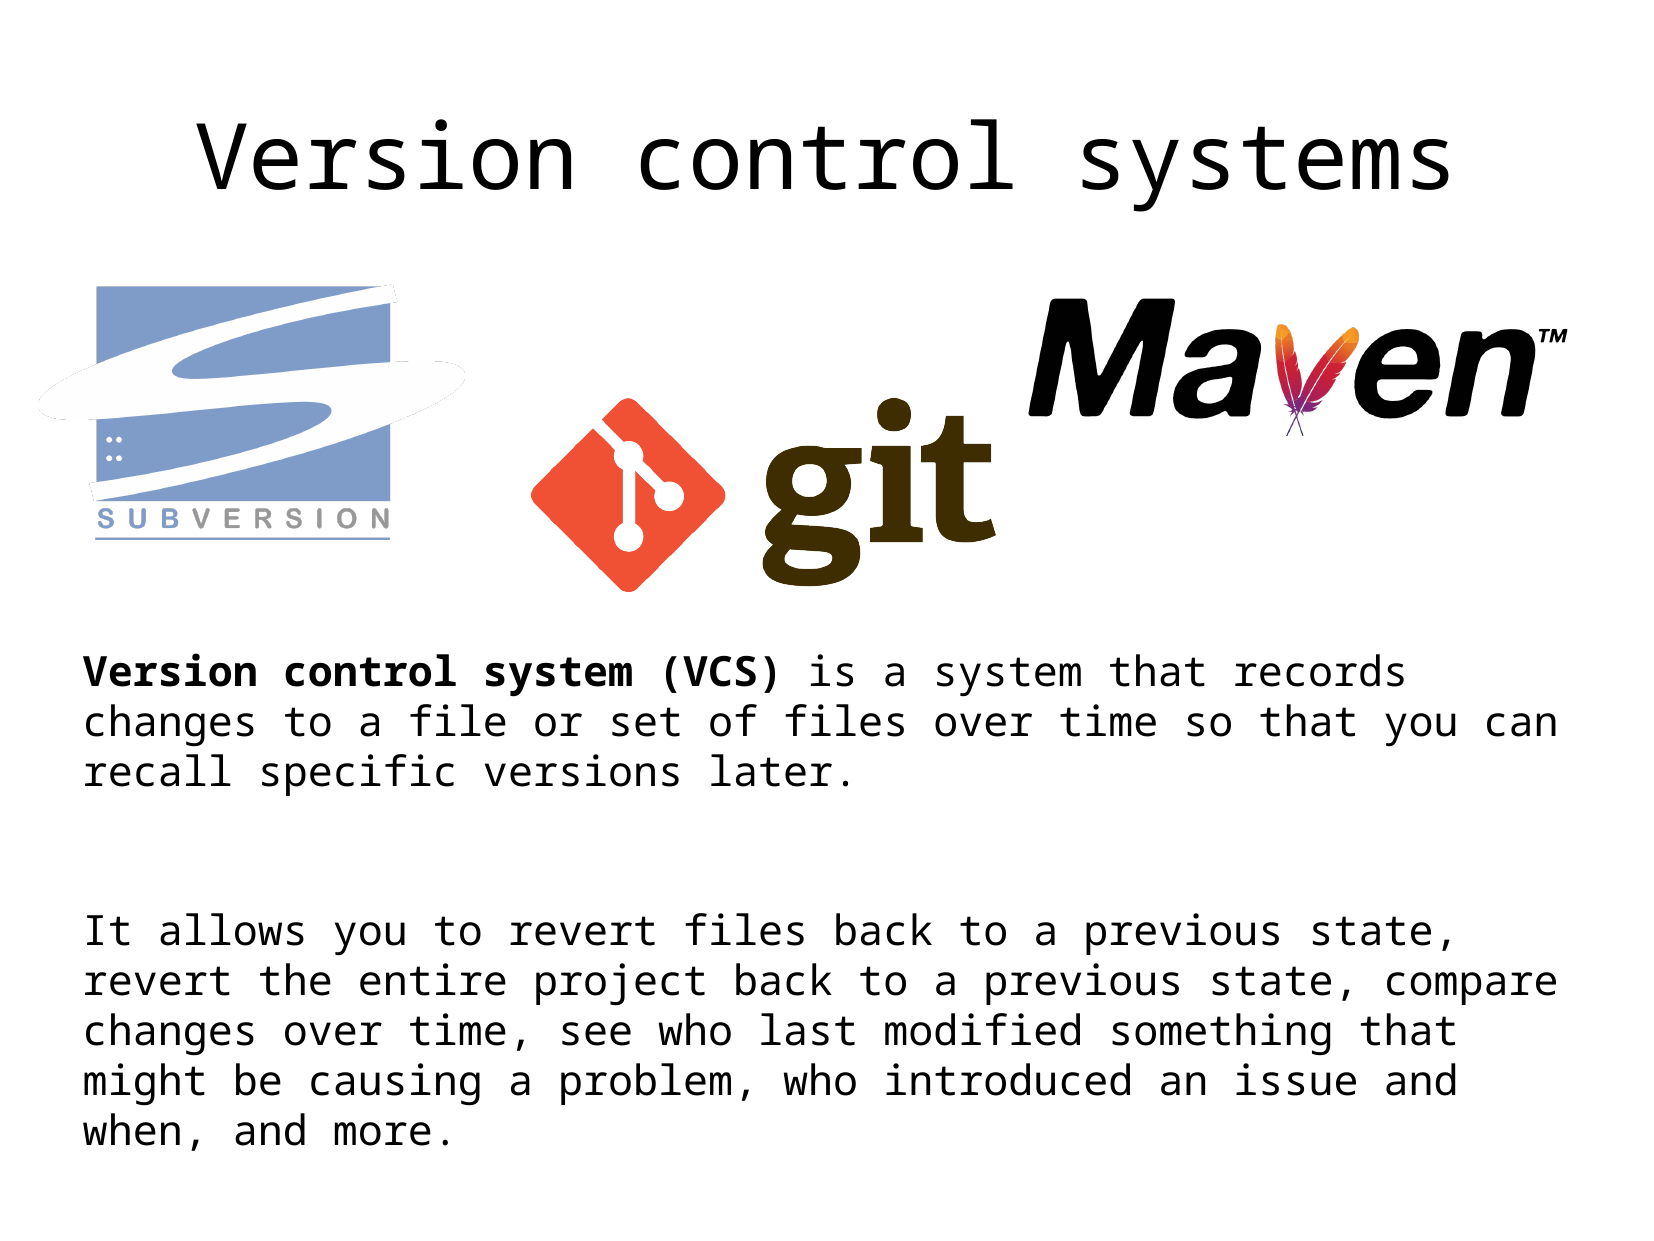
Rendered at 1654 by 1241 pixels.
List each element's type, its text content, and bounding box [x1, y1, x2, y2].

picture [531, 398, 996, 593]
list Version control system (VCS) is a system that records changes to a file or set of files over time so that you can recall specific versions later. It allows you to revert files back to a previous state, revert the entire project back to a previous state, compare changes over time, see who last modified something that might be causing a problem, who introduced an issue and when, and more. [82, 644, 1571, 1178]
picture [1017, 295, 1571, 436]
picture [38, 284, 465, 540]
title Version control systems [82, 49, 1571, 257]
